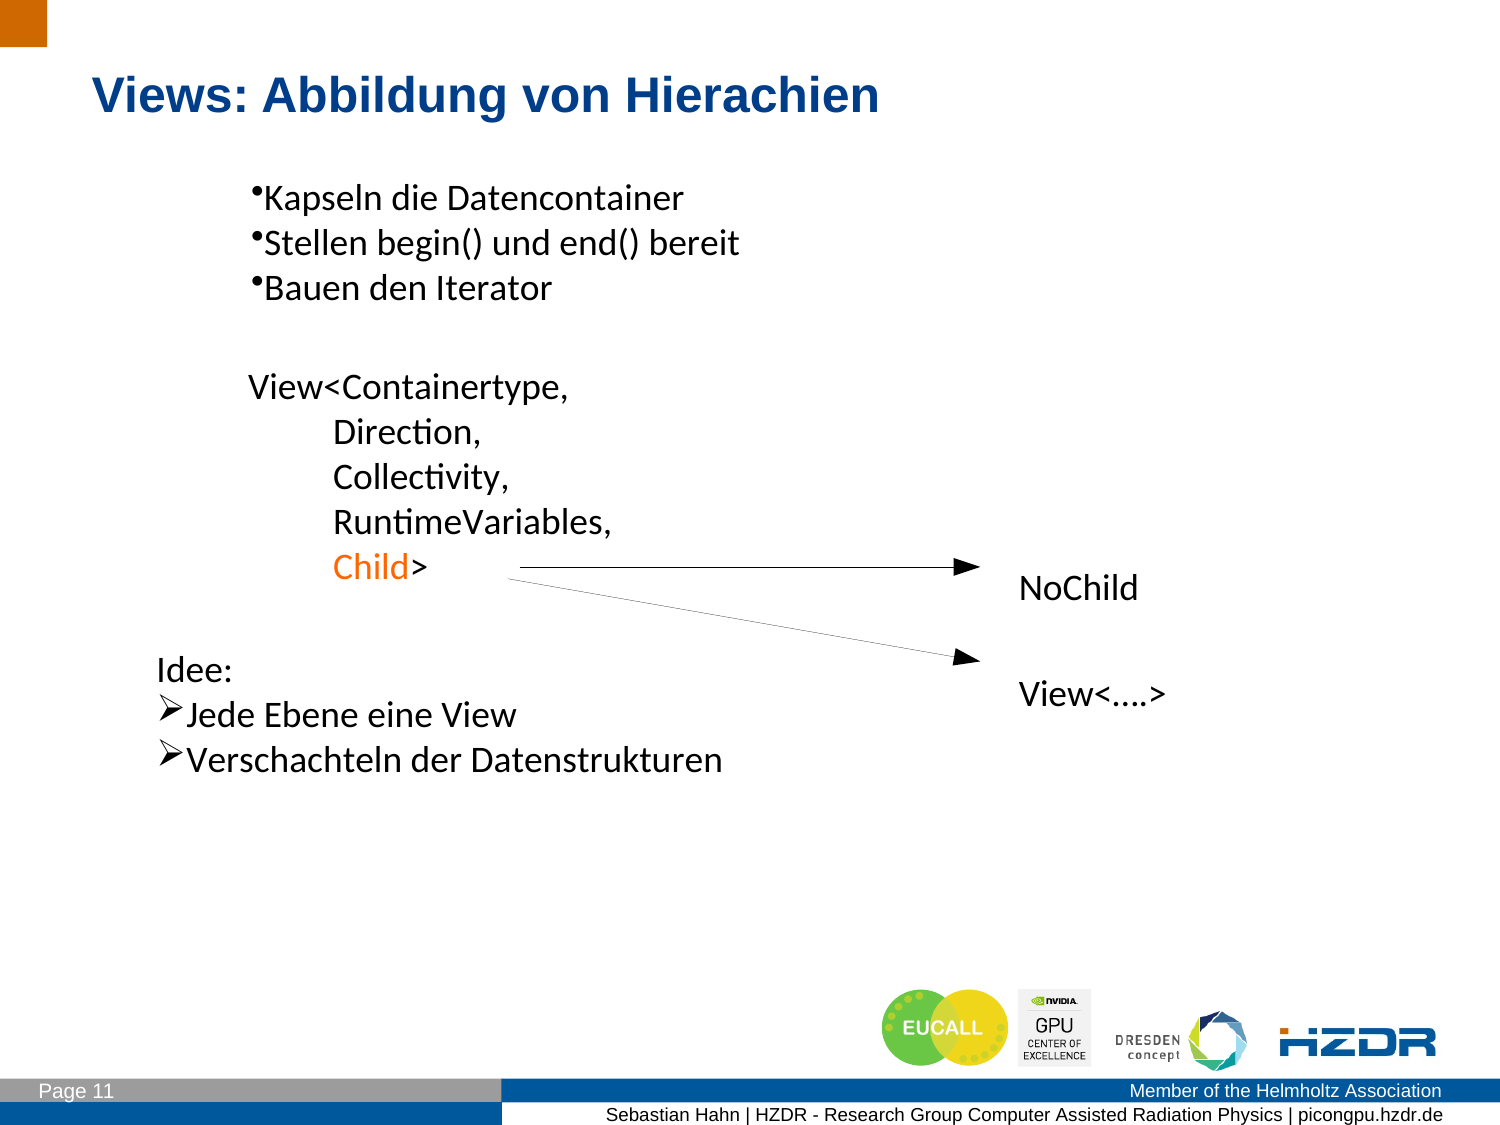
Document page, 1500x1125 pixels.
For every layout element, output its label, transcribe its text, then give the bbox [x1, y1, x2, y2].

text_box NoChild [1003, 555, 1180, 615]
picture [1116, 1011, 1247, 1071]
text_box View<….> [1003, 661, 1236, 722]
text_box Kapseln die Datencontainer Stellen begin() und end() bereit Bauen den Iterator [236, 165, 872, 316]
list Views: Abbildung von Hierachien [76, 54, 1424, 209]
text_box Idee: Jede Ebene eine View Verschachteln der Datenstrukturen [141, 637, 861, 788]
picture [874, 980, 1099, 1075]
picture [1257, 1011, 1453, 1073]
text_box View<Containertype, Direction, Collectivity, RuntimeVariables, Child> [233, 354, 1418, 595]
